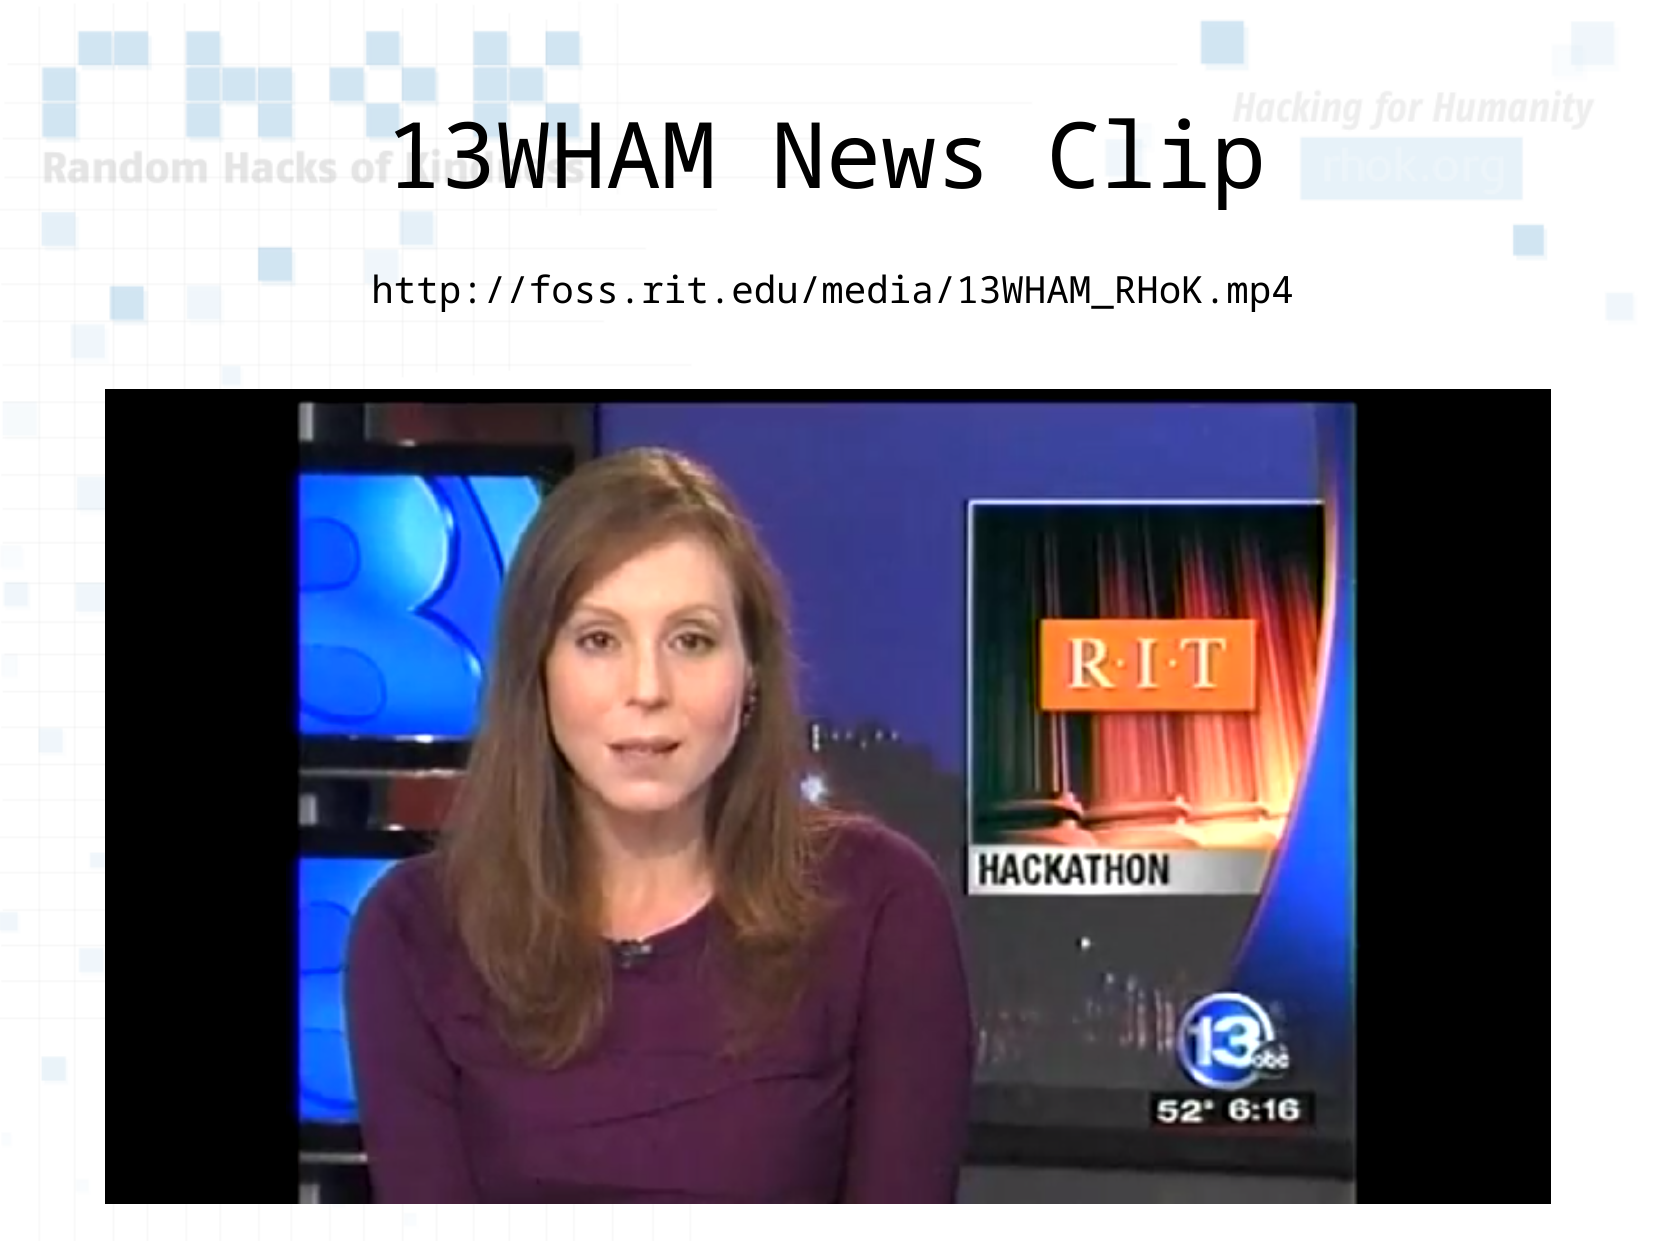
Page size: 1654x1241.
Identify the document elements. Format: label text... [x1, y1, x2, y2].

text_box http://foss.rit.edu/media/13WHAM_RHoK.mp4 [300, 256, 1366, 311]
title 13WHAM News Clip [82, 49, 1571, 257]
picture [0, 0, 1654, 1241]
